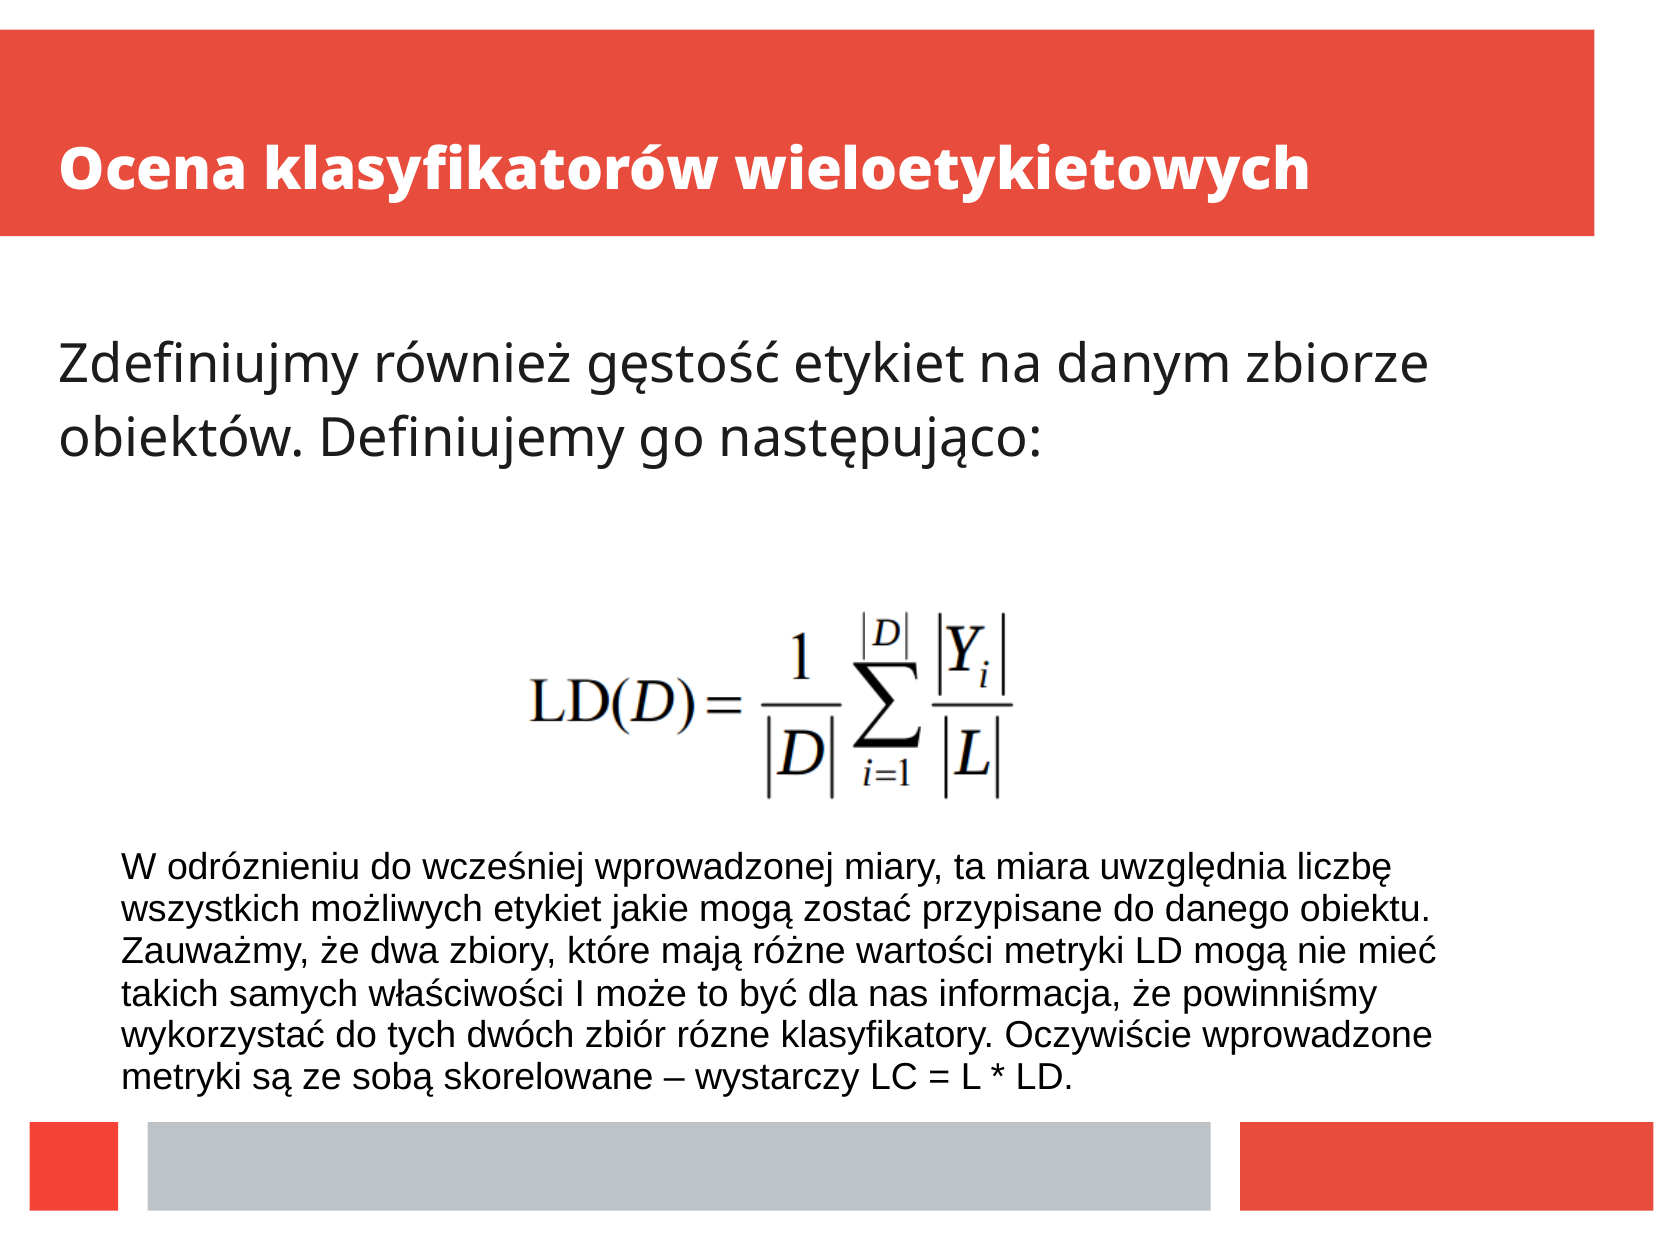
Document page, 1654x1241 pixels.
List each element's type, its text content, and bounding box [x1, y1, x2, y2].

list Zdefiniujmy również gęstość etykiet na danym zbiorze obiektów. Definiujemy go następująco: [59, 324, 1565, 1093]
title Ocena klasyfikatorów wieloetykietowych [59, 59, 1595, 207]
text_box W odróznieniu do wcześniej wprowadzonej miary, ta miara uwzględnia liczbę wszystkich możliwych etykiet jakie mogą zostać przypisane do danego obiektu. Zauważmy, że dwa zbiory, które mają różne wartości metryki LD mogą nie mieć takich samych właściwości I może to być dla nas informacja, że powinniśmy wykorzystać do tych dwóch zbiór rózne klasyfikatory. Oczywiście wprowadzone metryki są ze sobą skorelowane – wystarczy LC = L * LD. [106, 838, 1512, 1106]
picture [507, 602, 1044, 804]
